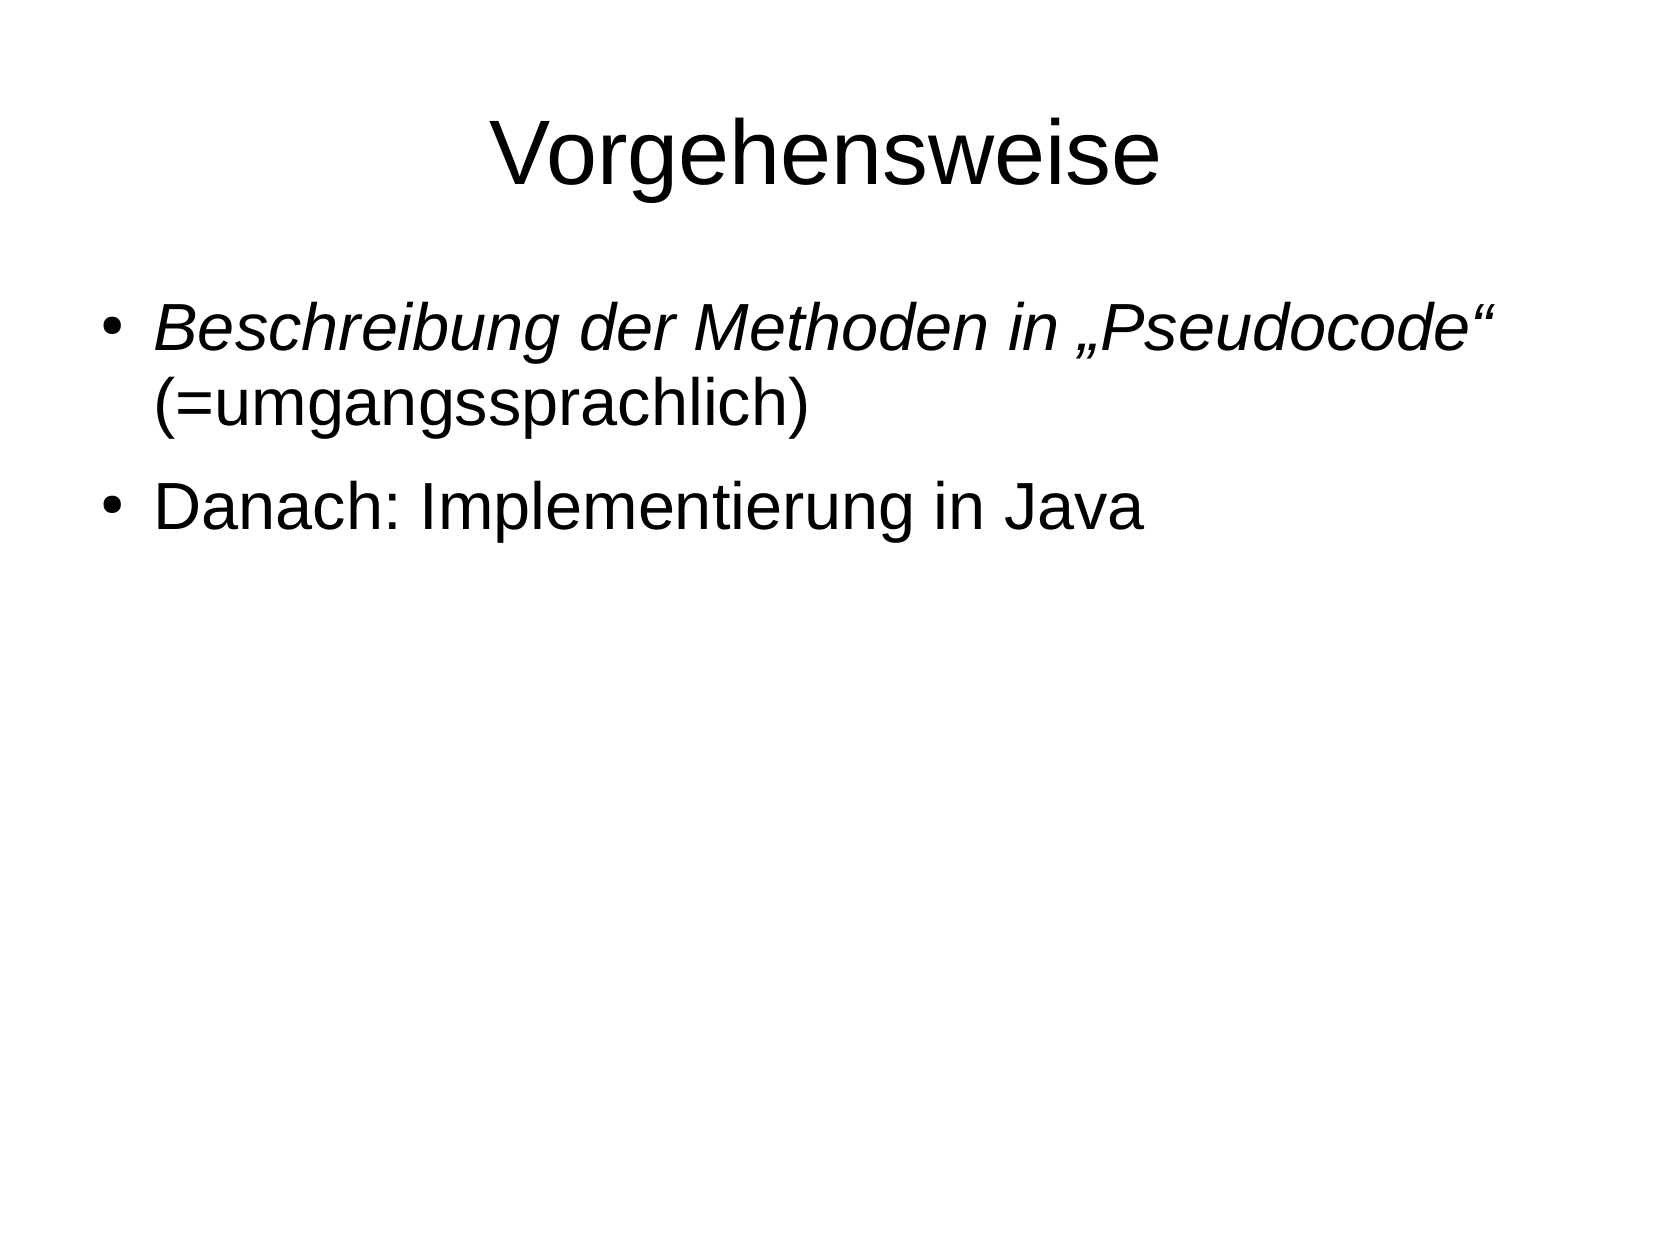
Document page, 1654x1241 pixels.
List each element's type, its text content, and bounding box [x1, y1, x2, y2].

title Vorgehensweise [82, 56, 1571, 250]
list Beschreibung der Methoden in „Pseudocode“ (=umgangssprachlich) Danach: Implementierung in Java [82, 290, 1571, 1094]
